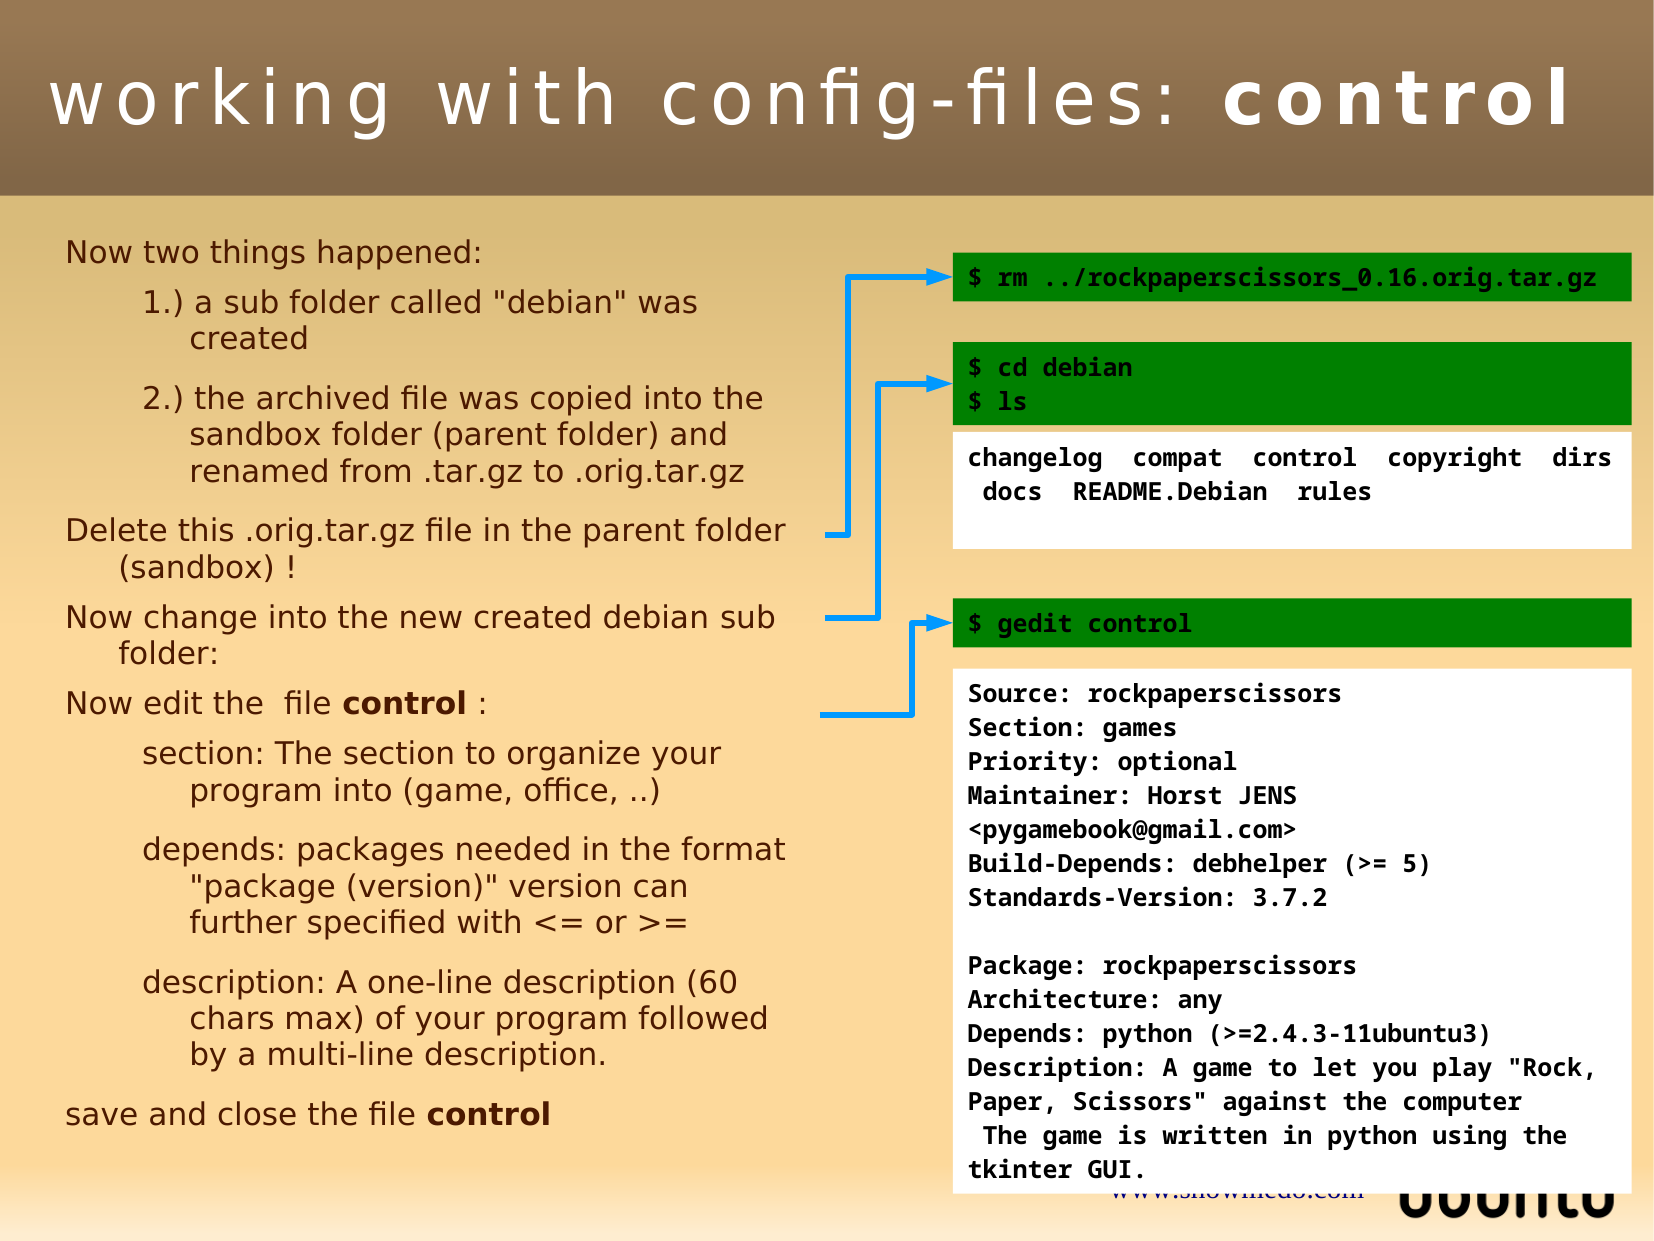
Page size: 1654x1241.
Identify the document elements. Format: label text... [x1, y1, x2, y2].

title working with config-files: control [47, 0, 1632, 198]
list Now two things happened: 1.) a sub folder called "debian" was created 2.) the archived file was copied into the sandbox folder (parent folder) and renamed from .tar.gz to .orig.tar.gz Delete this .orig.tar.gz file in the parent folder (sandbox) ! Now change into the new created debian sub folder: Now edit the file control : section: The section to organize your program into (game, office, ..) depends: packages needed in the format "package (version)" version can further specified with <= or >= description: A one-line description (60 chars max) of your program followed by a multi-line description. save and close the file control [47, 234, 807, 1177]
text_box Source: rockpaperscissors Section: games Priority: optional Maintainer: Horst JENS <pygamebook@gmail.com> Build-Depends: debhelper (>= 5) Standards-Version: 3.7.2 Package: rockpaperscissors Architecture: any Depends: python (>=2.4.3-11ubuntu3) Description: A game to let you play "Rock, Paper, Scissors" against the computer The game is written in python using the tkinter GUI. [952, 668, 1632, 1130]
text_box $ rm ../rockpaperscissors_0.16.orig.tar.gz [952, 252, 1632, 298]
text_box changelog compat control copyright dirs docs README.Debian rules [952, 431, 1632, 537]
text_box $ cd debian $ ls [952, 342, 1632, 417]
text_box $ gedit control [952, 598, 1632, 644]
picture [0, 0, 1654, 1241]
